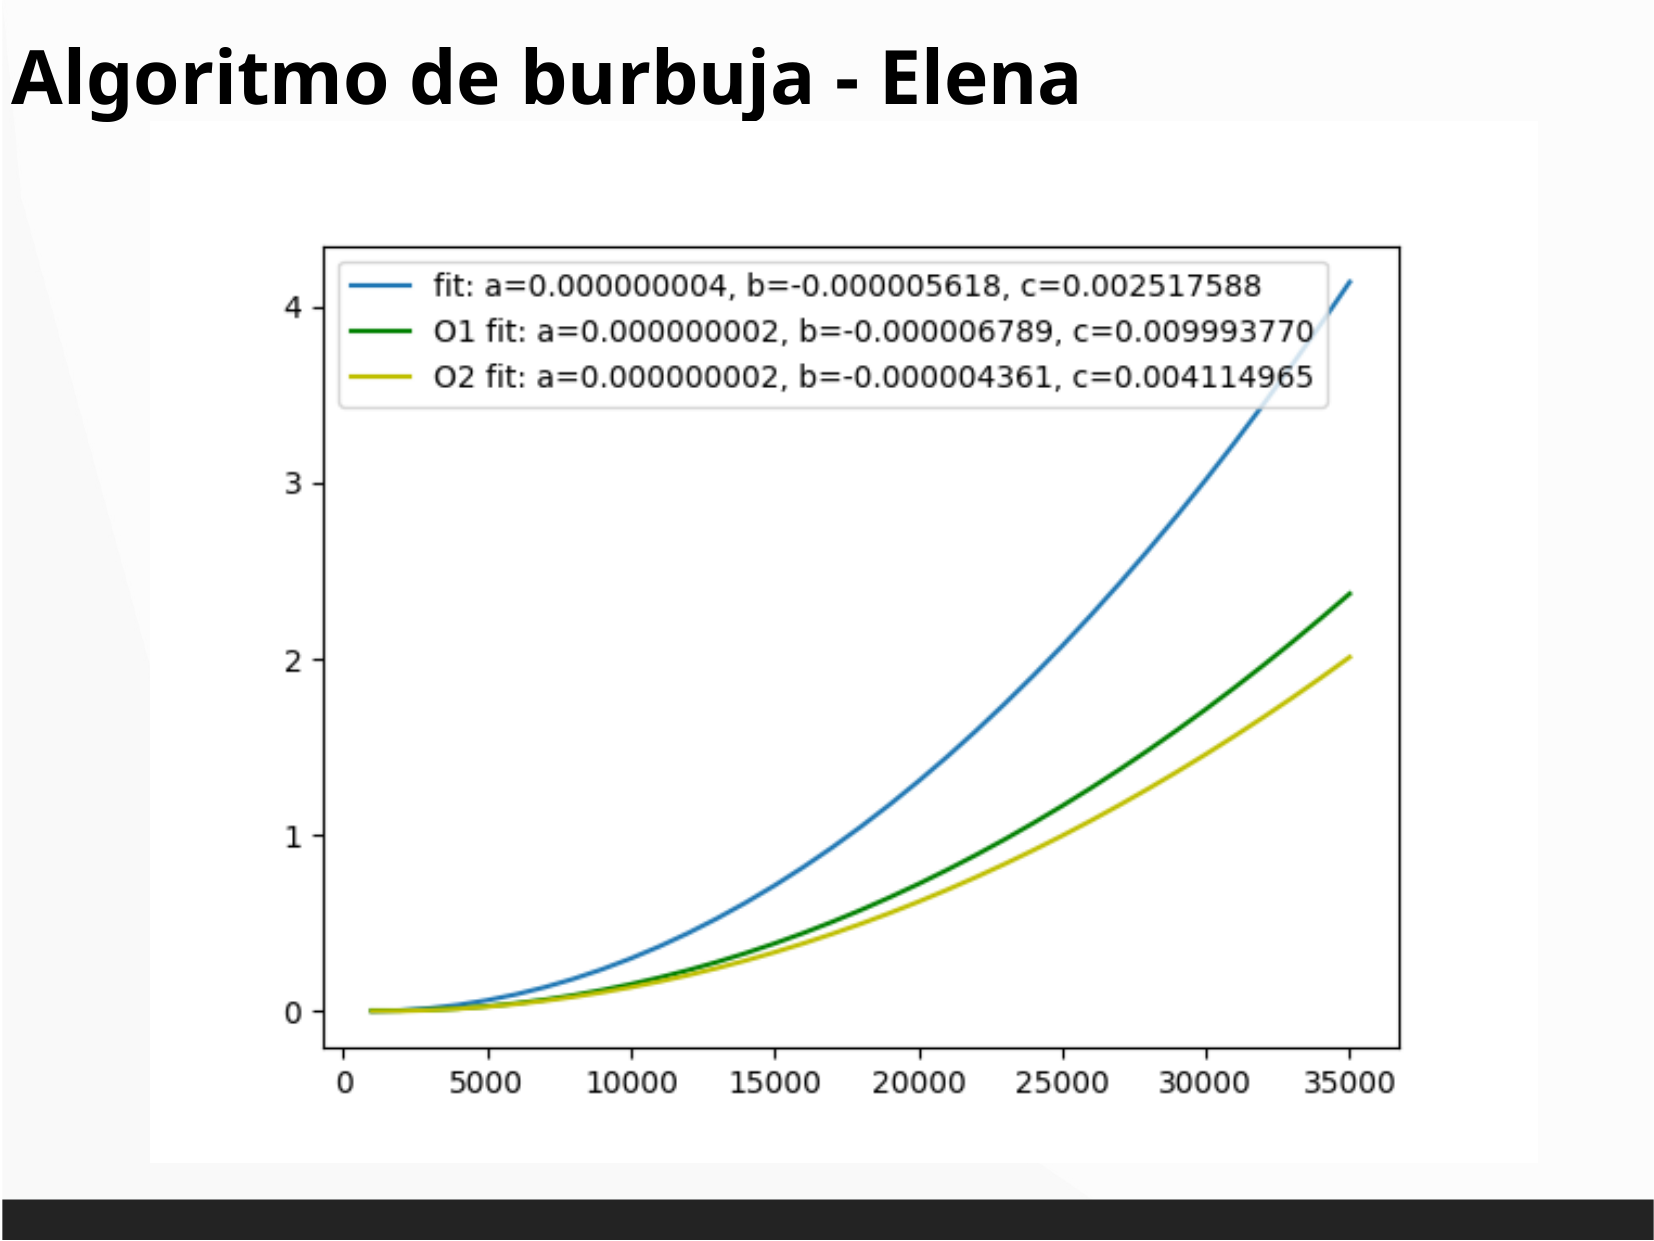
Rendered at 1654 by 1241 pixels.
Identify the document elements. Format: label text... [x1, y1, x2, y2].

title Algoritmo de burbuja - Elena [11, 0, 1501, 151]
picture [2, 0, 1654, 1241]
